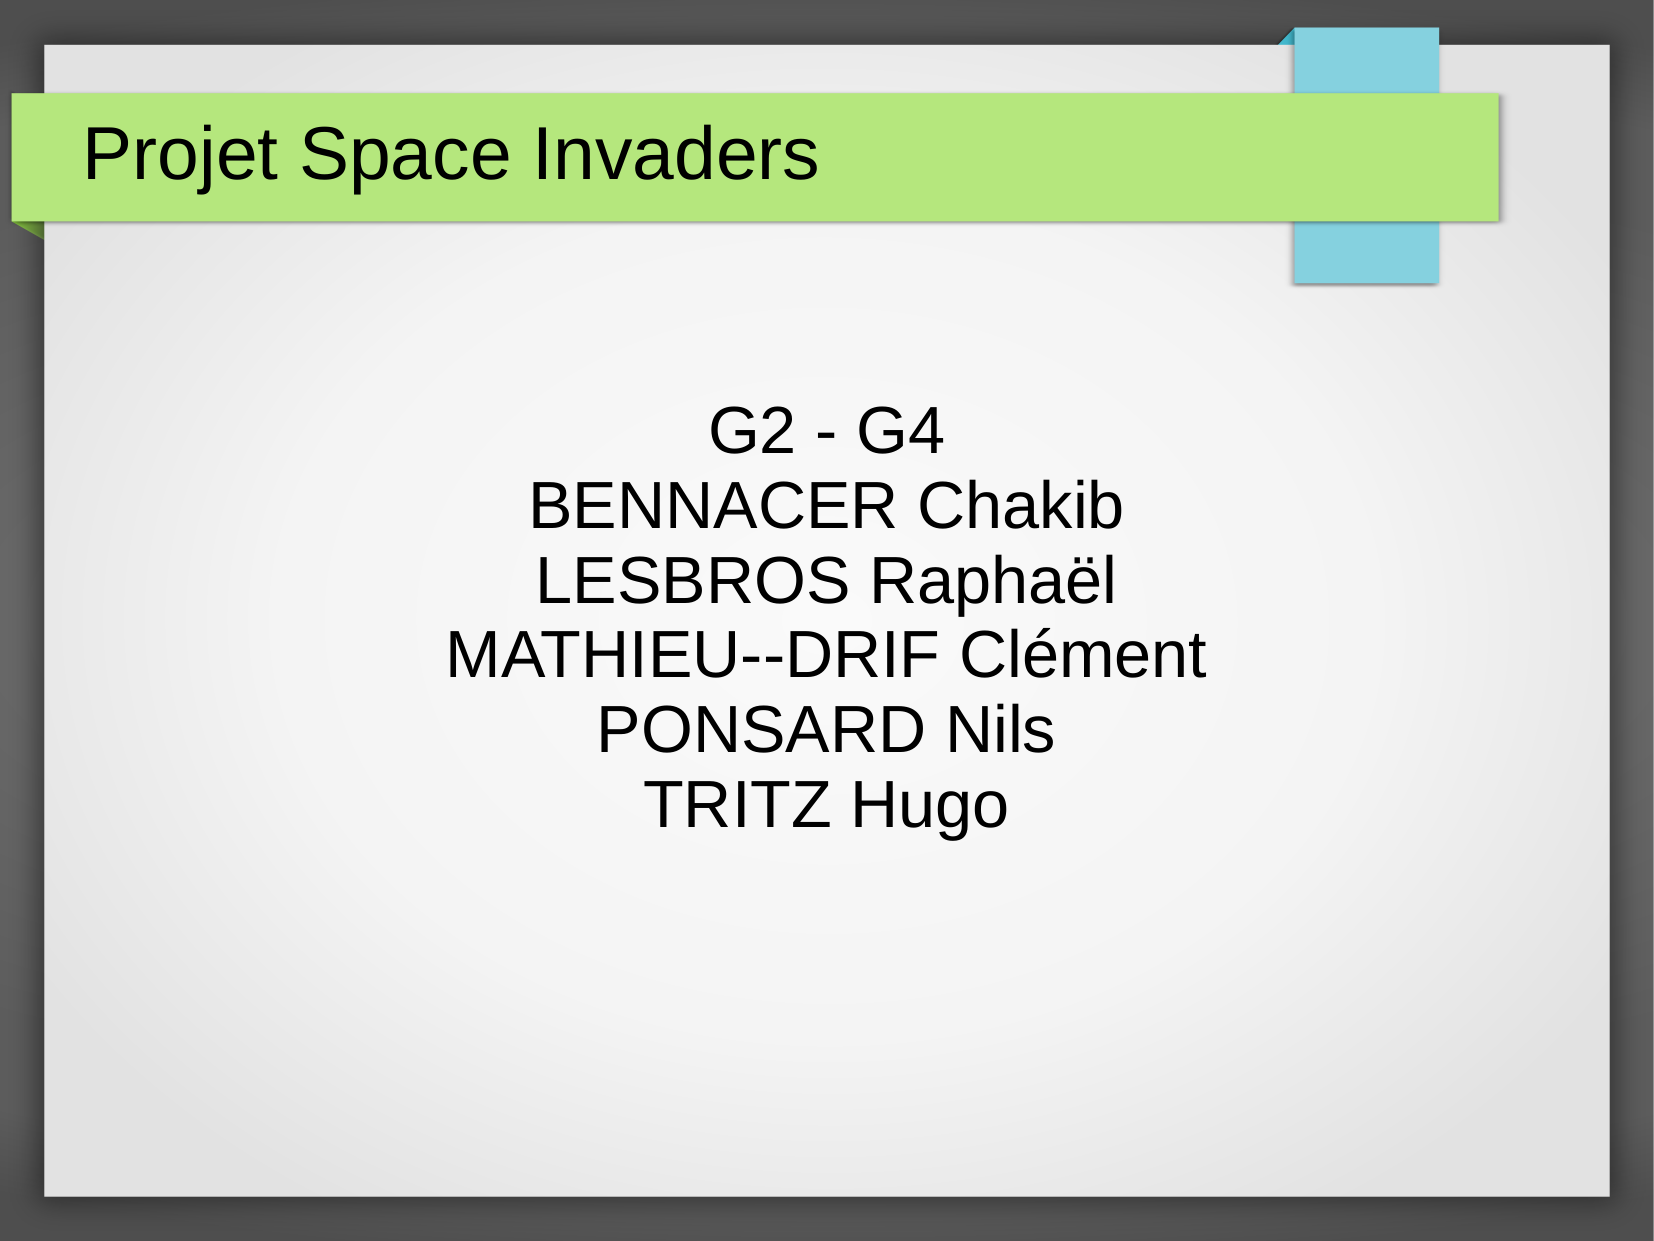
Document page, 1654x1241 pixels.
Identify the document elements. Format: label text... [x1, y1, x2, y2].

subtitle G2 - G4 BENNACER Chakib LESBROS Raphaël MATHIEU--DRIF Clément PONSARD Nils TRITZ Hugo [82, 295, 1571, 1015]
picture [0, 0, 1654, 1241]
title Projet Space Invaders [82, 94, 1264, 213]
